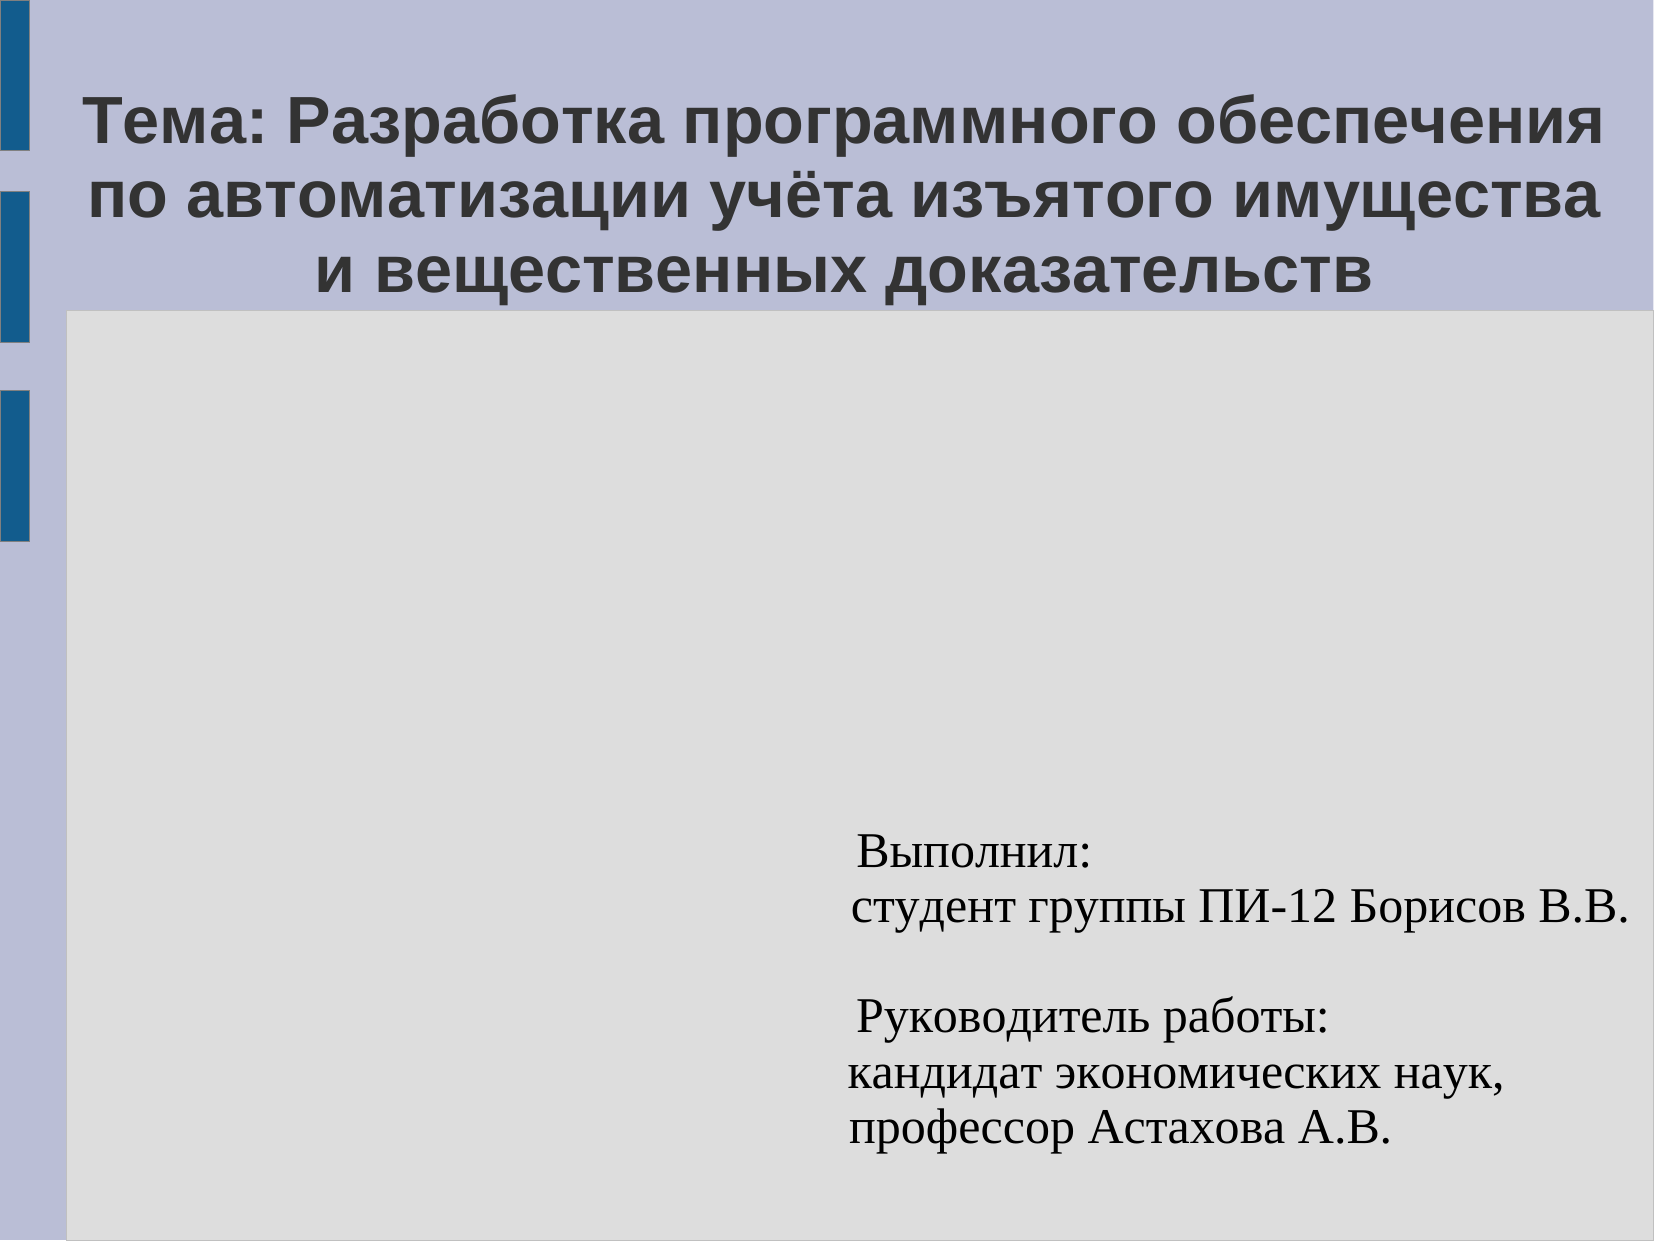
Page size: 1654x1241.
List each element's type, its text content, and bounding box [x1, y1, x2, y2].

subtitle Выполнил: студент группы ПИ-12 Борисов В.В. Руководитель работы: кандидат экономических наук, профессор Астахова А.В. [217, 784, 1630, 1193]
title Тема: Разработка программного обеспечения по автоматизации учёта изъятого имущества и вещественных доказательств [70, 45, 1619, 345]
